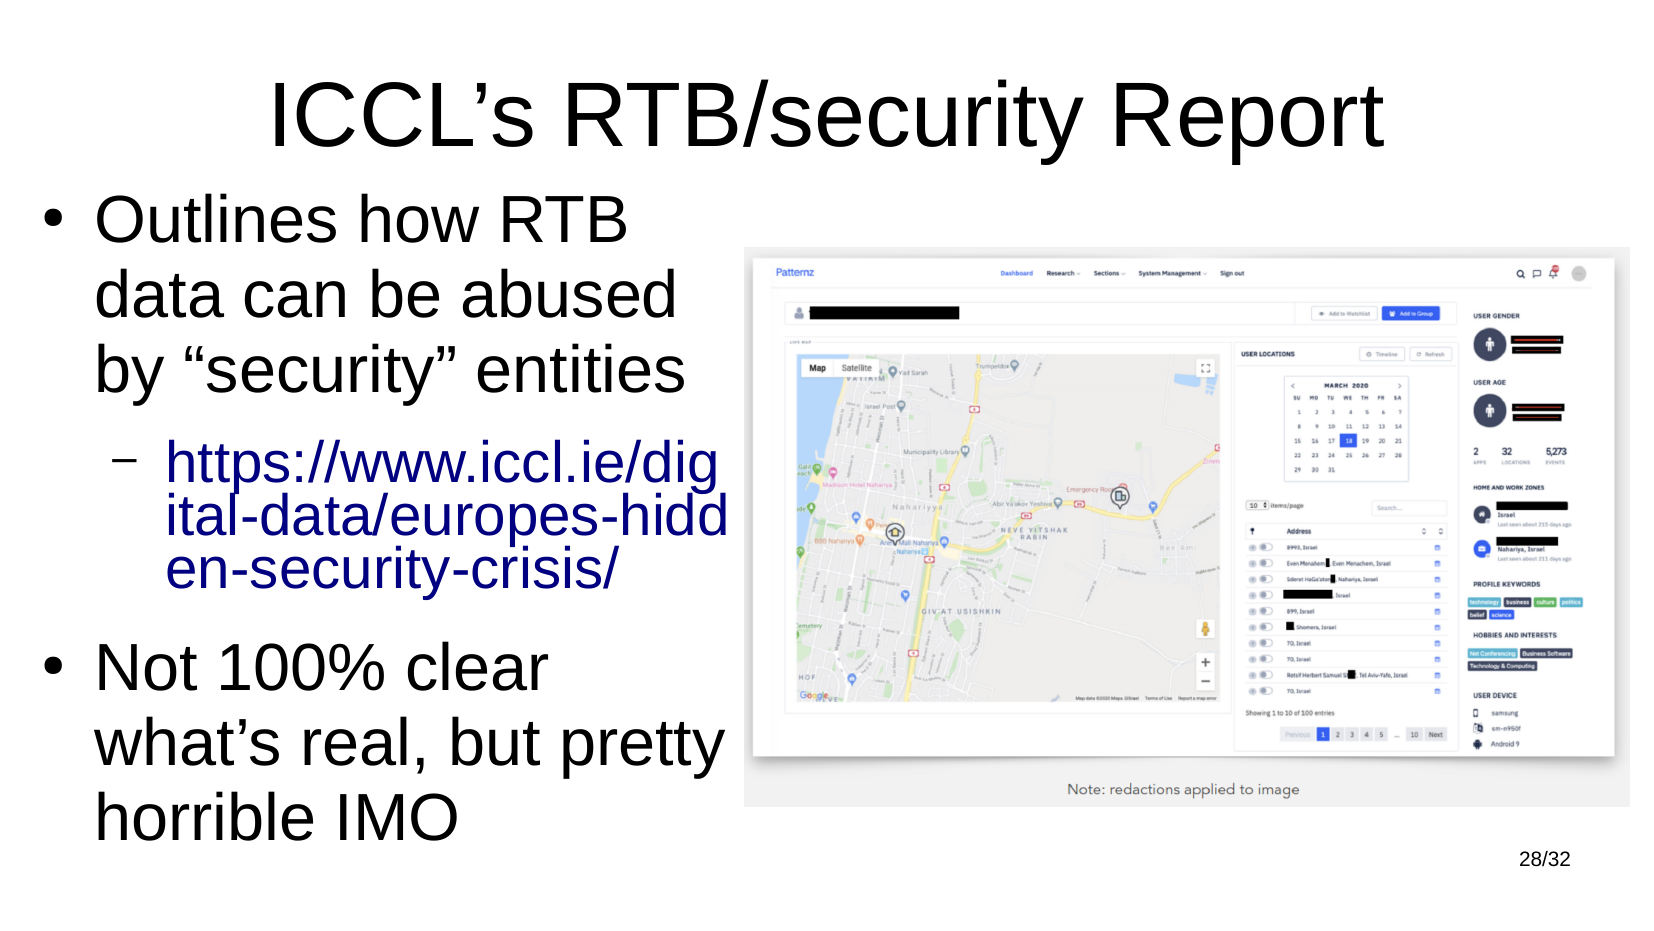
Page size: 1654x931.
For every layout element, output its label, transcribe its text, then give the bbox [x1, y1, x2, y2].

picture [744, 247, 1630, 807]
list Outlines how RTB data can be abused by “security” entities https://www.iccl.ie/digital-data/europes-hidden-security-crisis/ Not 100% clear what’s real, but pretty horrible IMO [23, 182, 733, 804]
title ICCL’s RTB/security Report [82, 37, 1571, 193]
